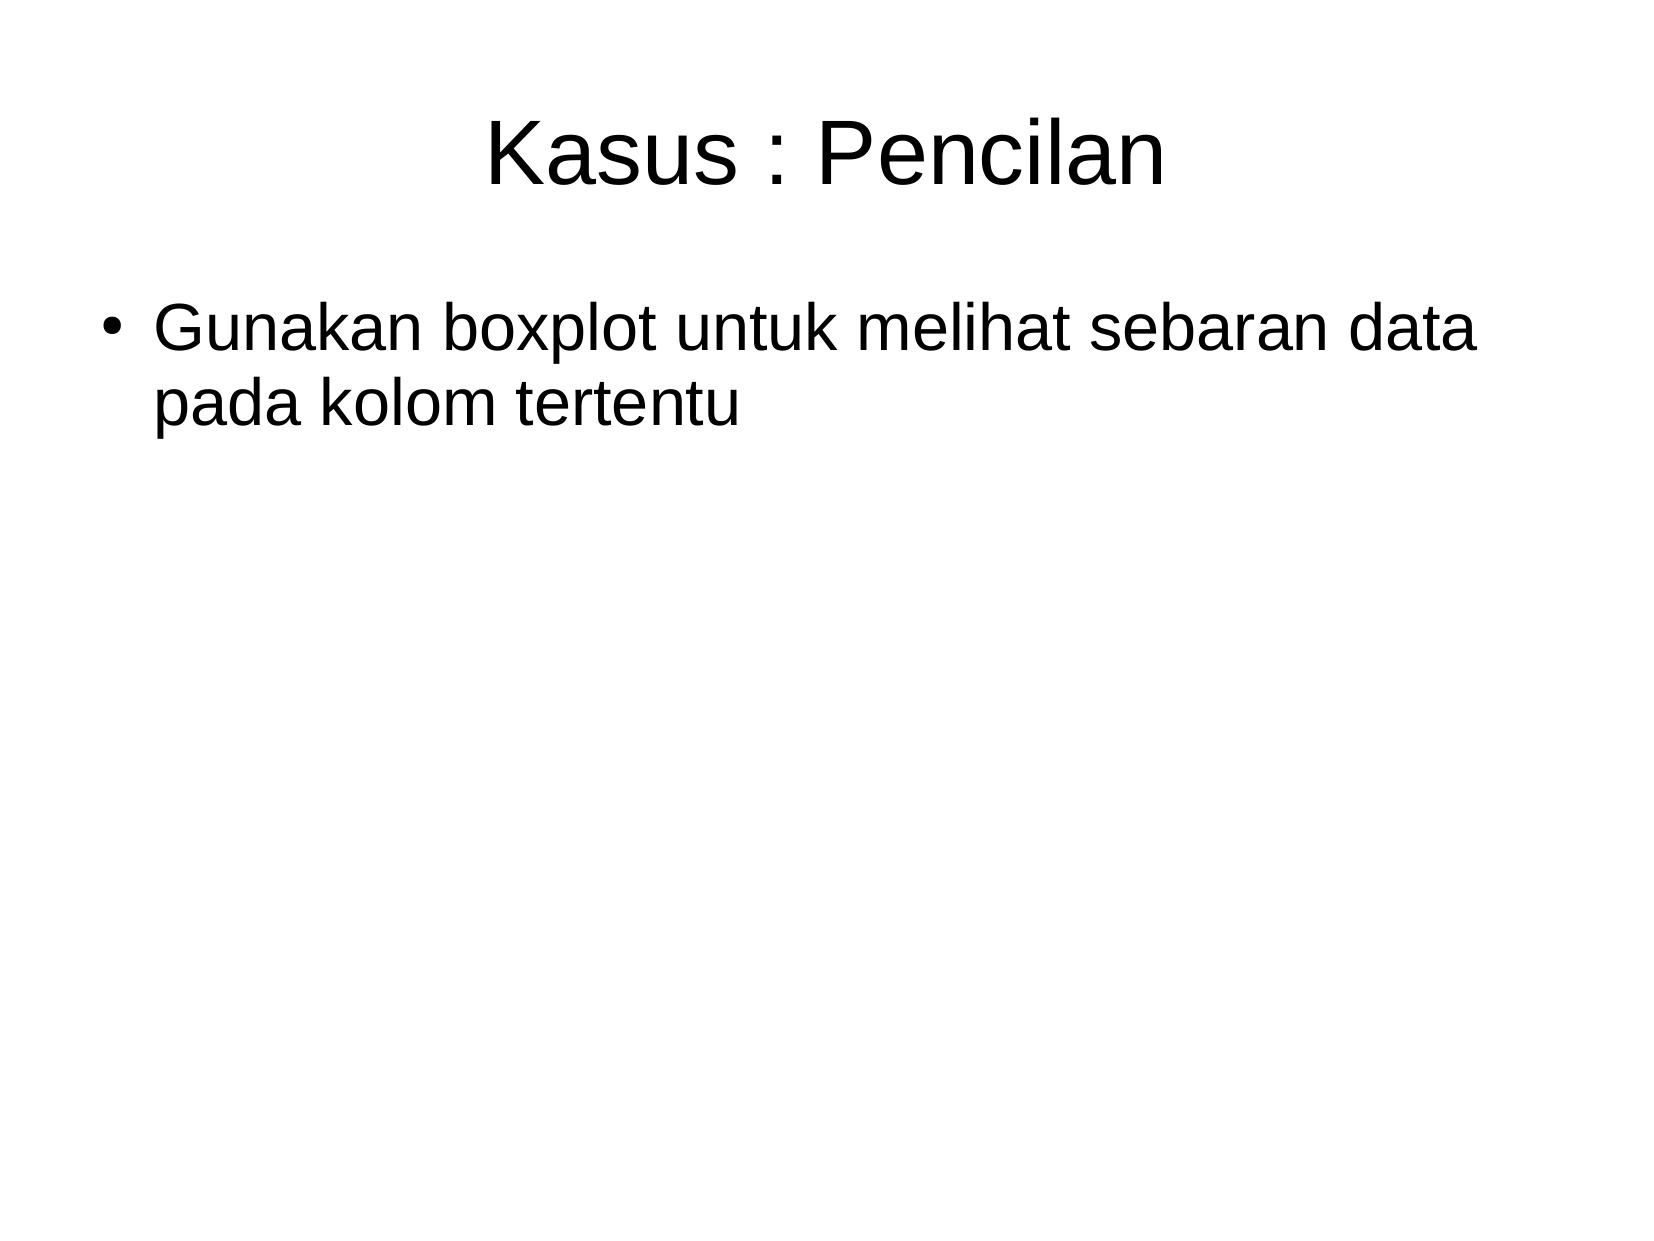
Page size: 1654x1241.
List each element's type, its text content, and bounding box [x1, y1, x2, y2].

title Kasus : Pencilan [82, 49, 1571, 257]
list Gunakan boxplot untuk melihat sebaran data pada kolom tertentu [82, 290, 1571, 1010]
